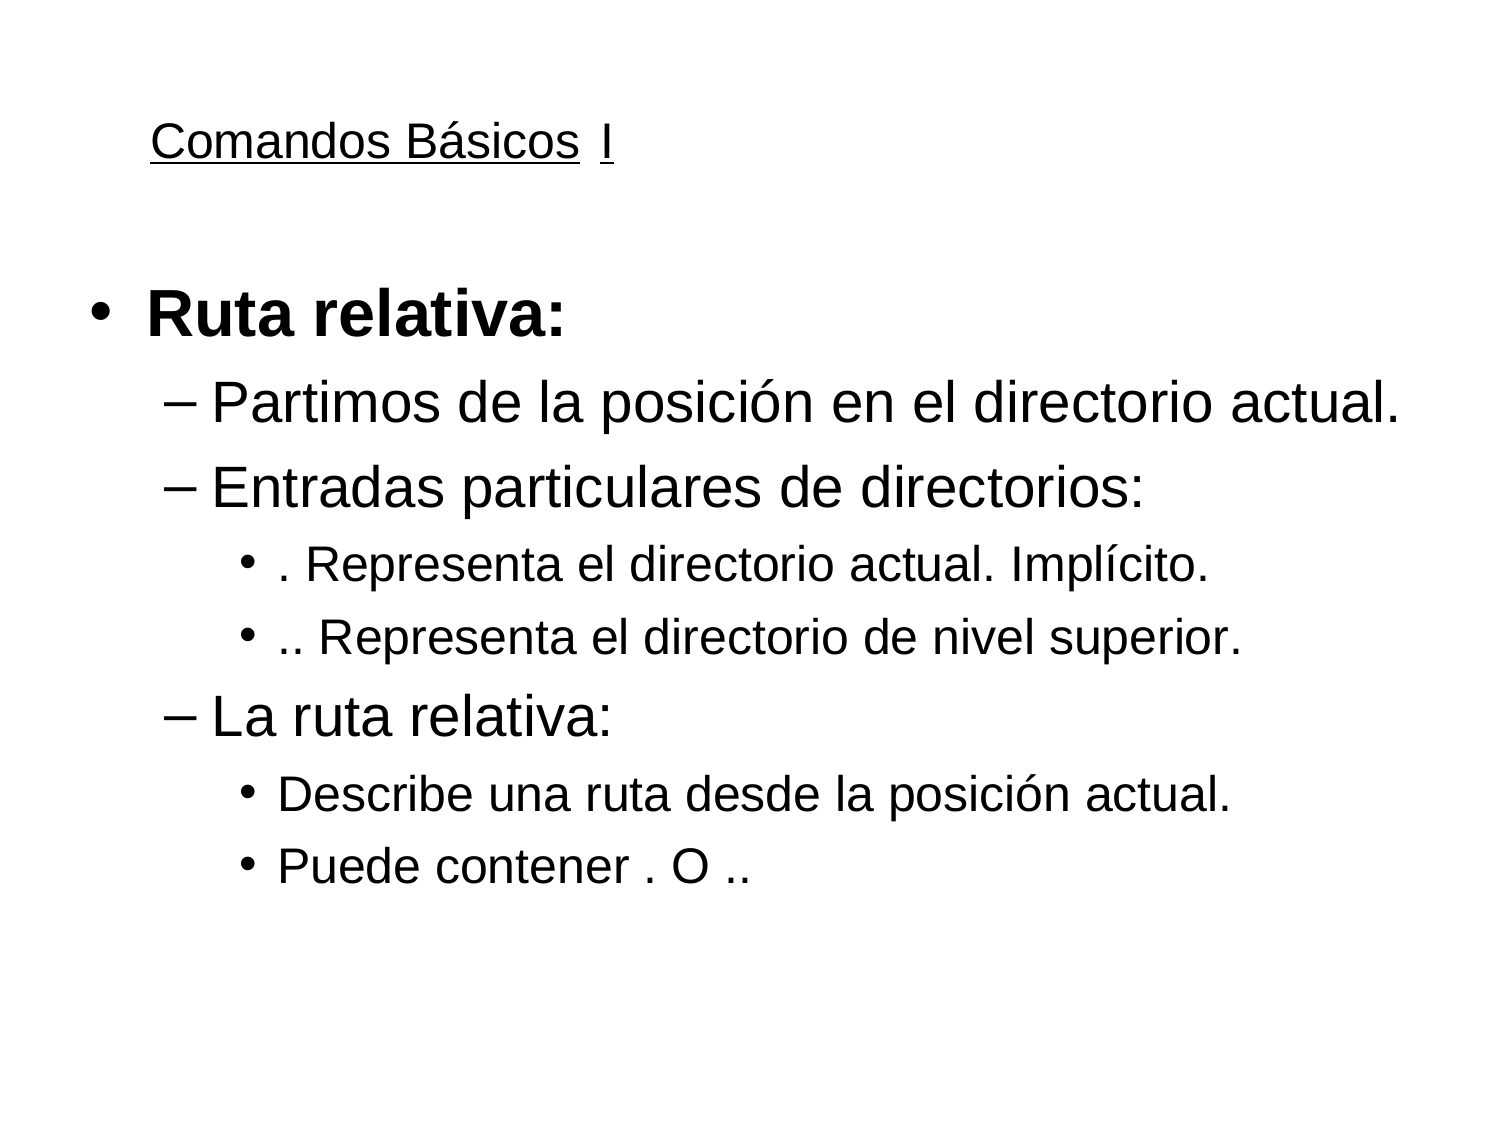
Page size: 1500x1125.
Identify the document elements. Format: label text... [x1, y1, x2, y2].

list Ruta relativa: Partimos de la posición en el directorio actual. Entradas particulares de directorios: . Representa el directorio actual. Implícito. .. Representa el directorio de nivel superior. La ruta relativa: Describe una ruta desde la posición actual. Puede contener . O .. [75, 262, 1426, 1006]
title Comandos Básicos I [75, 45, 1426, 233]
